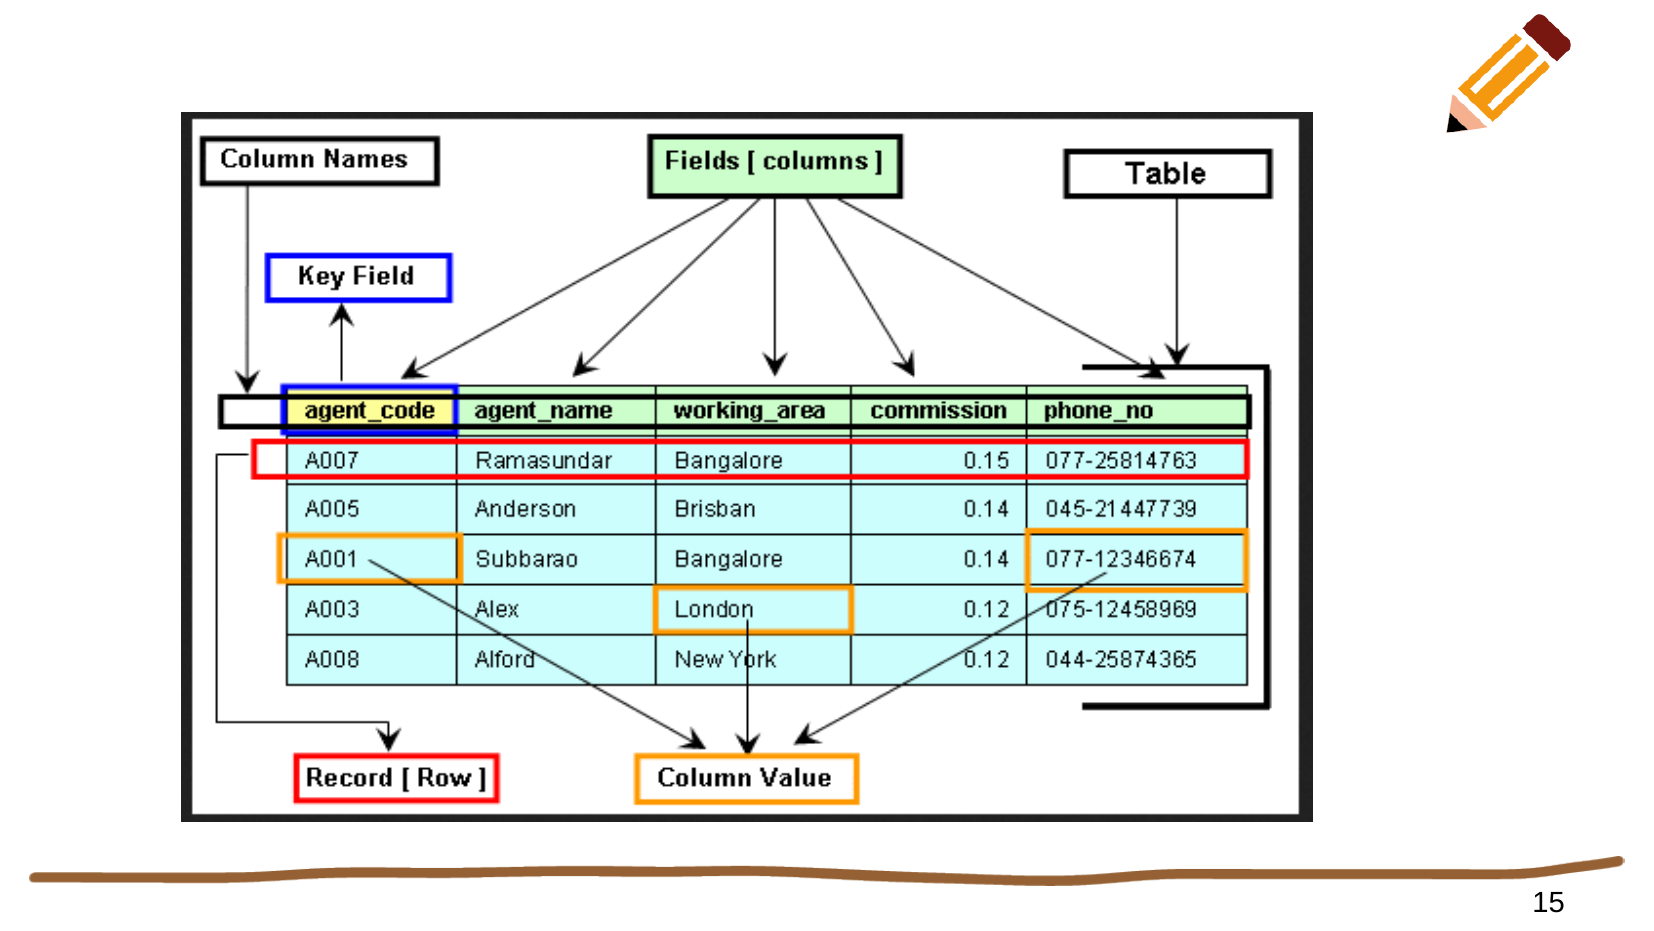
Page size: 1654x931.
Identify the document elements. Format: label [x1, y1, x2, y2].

picture [29, 856, 1625, 886]
picture [1446, 14, 1571, 133]
picture [181, 112, 1313, 822]
